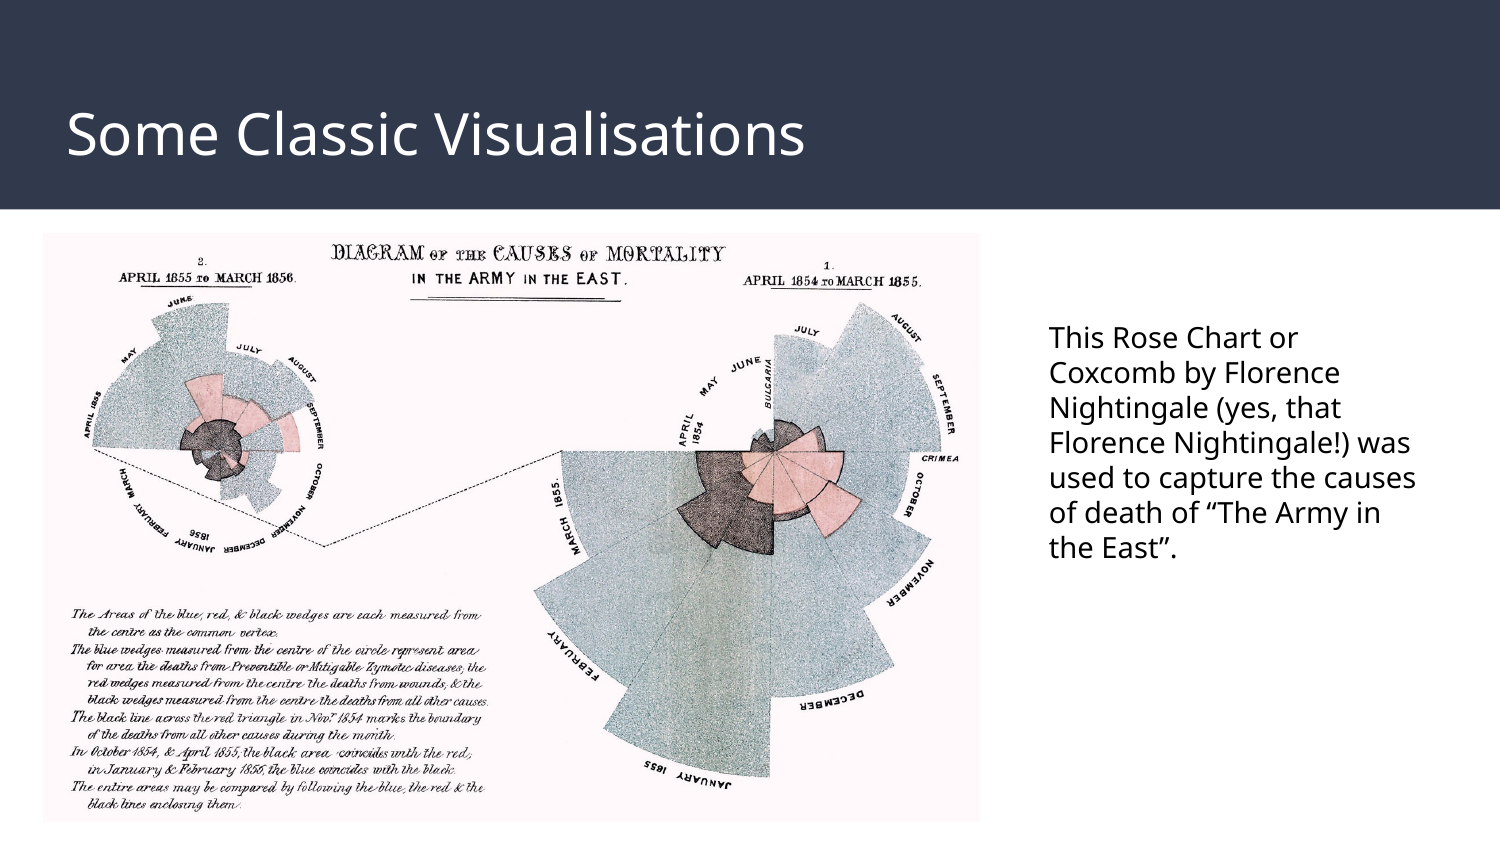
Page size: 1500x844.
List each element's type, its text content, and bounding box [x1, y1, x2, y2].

text_box This Rose Chart or Coxcomb by Florence Nightingale (yes, that Florence Nightingale!) was used to capture the causes of death of “The Army in the East”. [1033, 304, 1448, 800]
picture [43, 233, 980, 822]
title Some Classic Visualisations [51, 82, 1449, 185]
